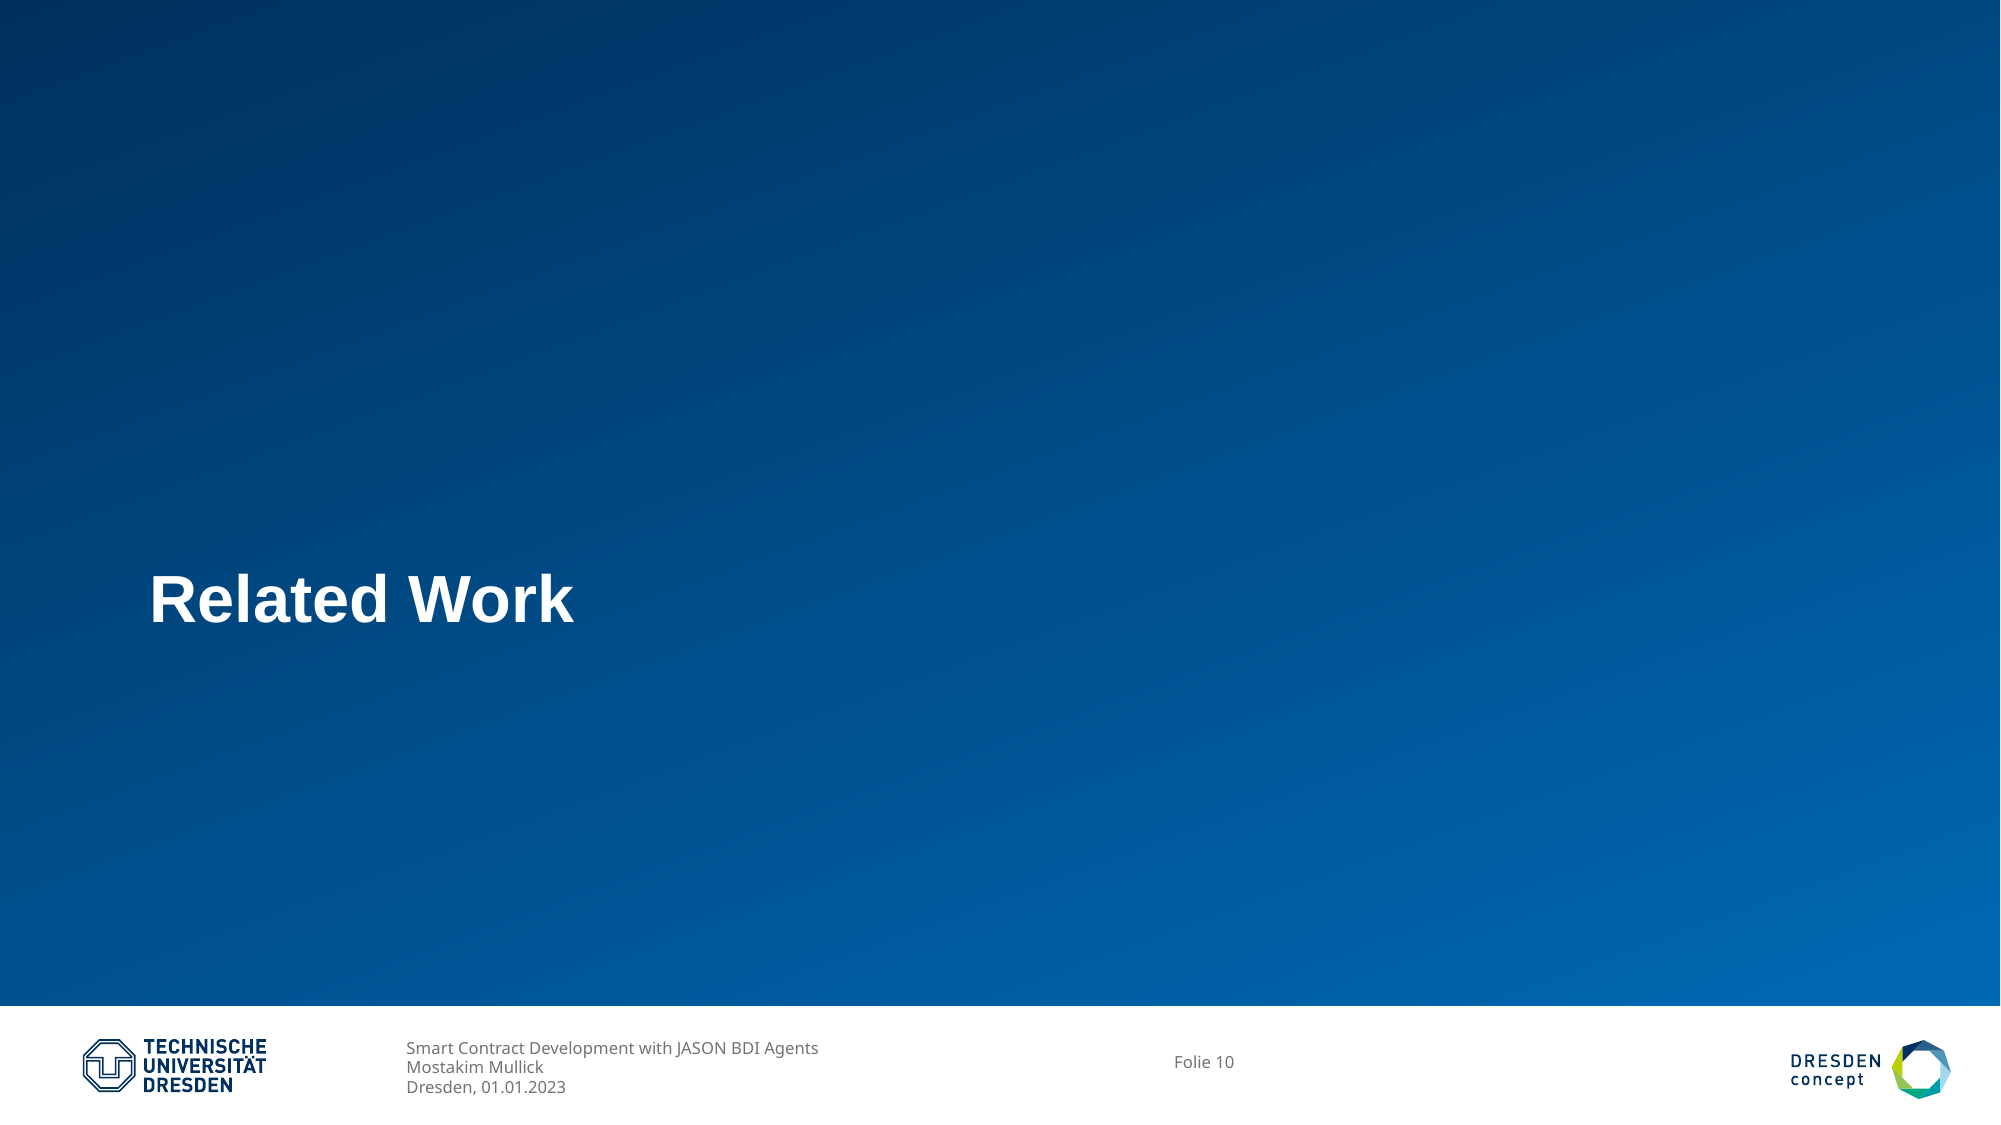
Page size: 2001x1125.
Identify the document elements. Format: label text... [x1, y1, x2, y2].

list Related Work [149, 556, 579, 638]
